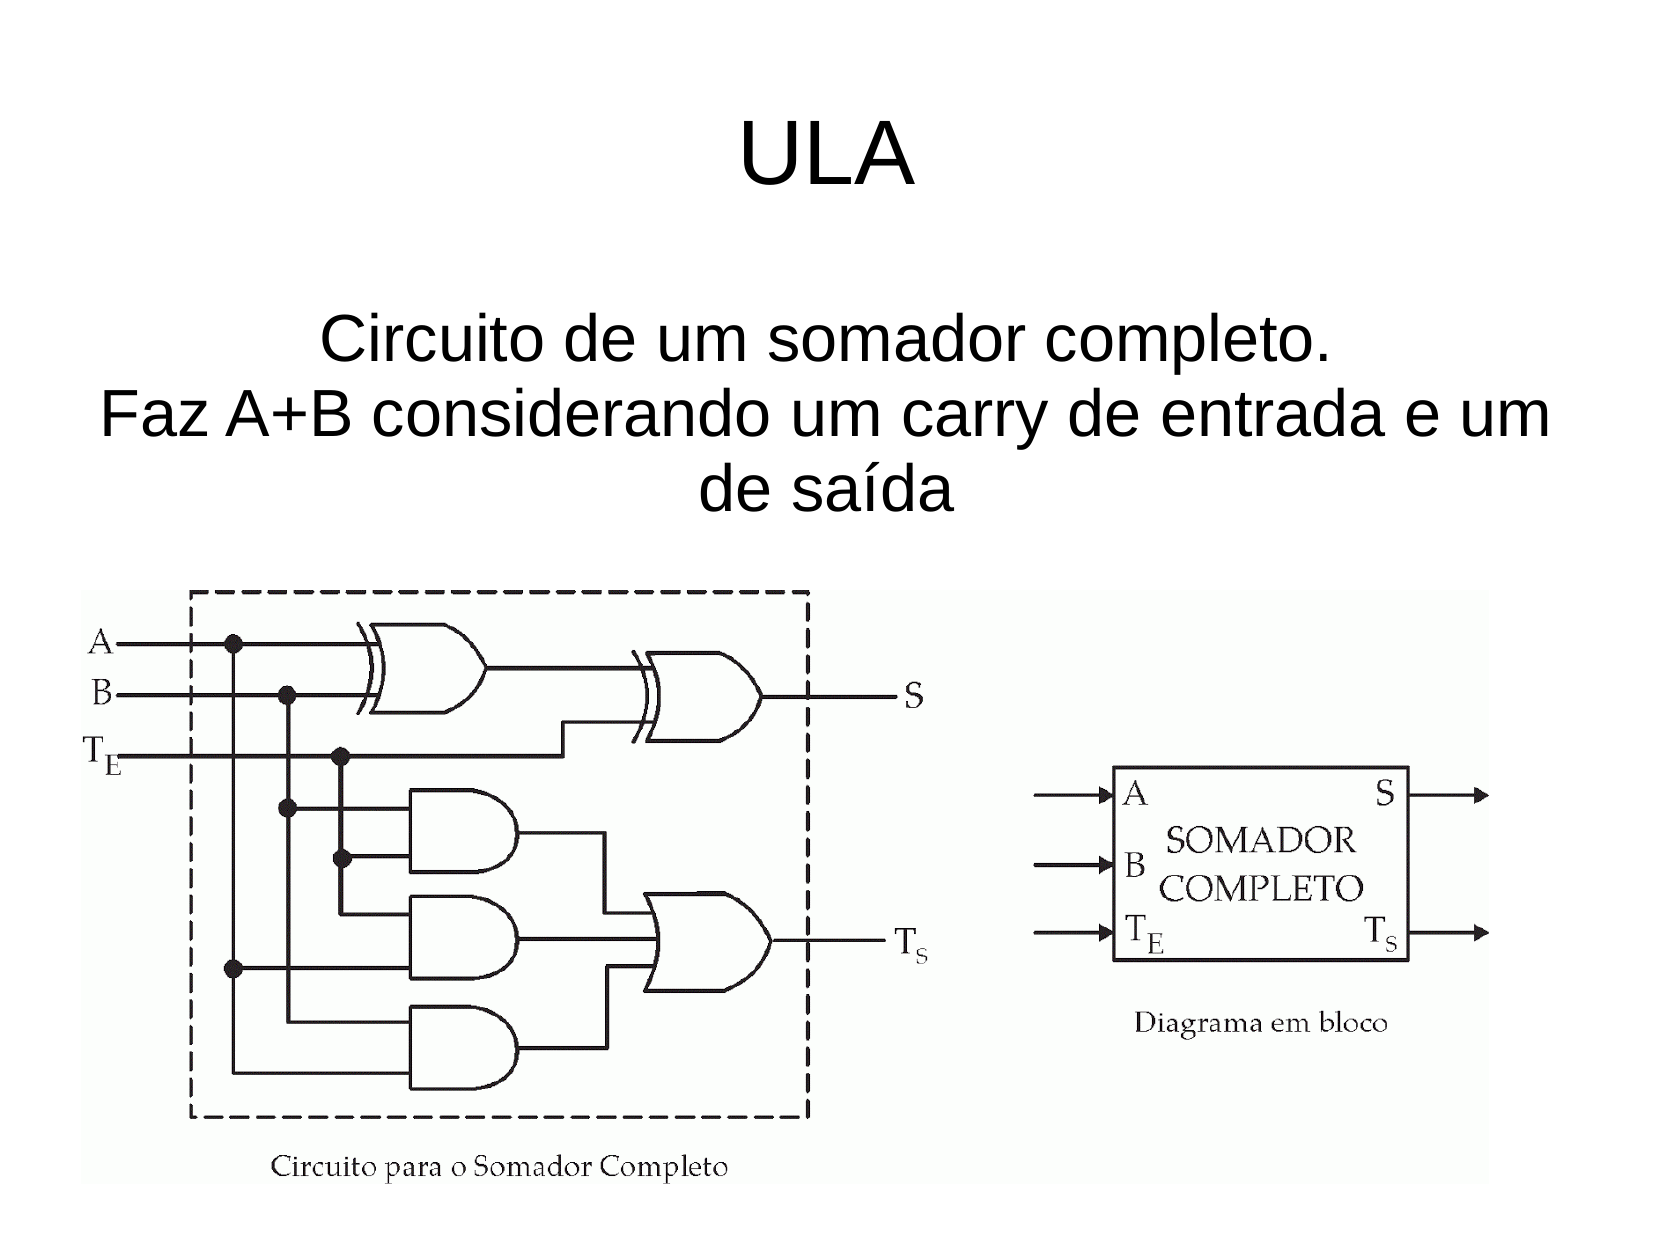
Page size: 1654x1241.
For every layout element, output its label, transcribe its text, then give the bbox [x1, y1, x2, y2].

subtitle Circuito de um somador completo. Faz A+B considerando um carry de entrada e um de saída [82, 295, 1571, 532]
picture [81, 590, 1489, 1184]
title ULA [82, 49, 1571, 257]
